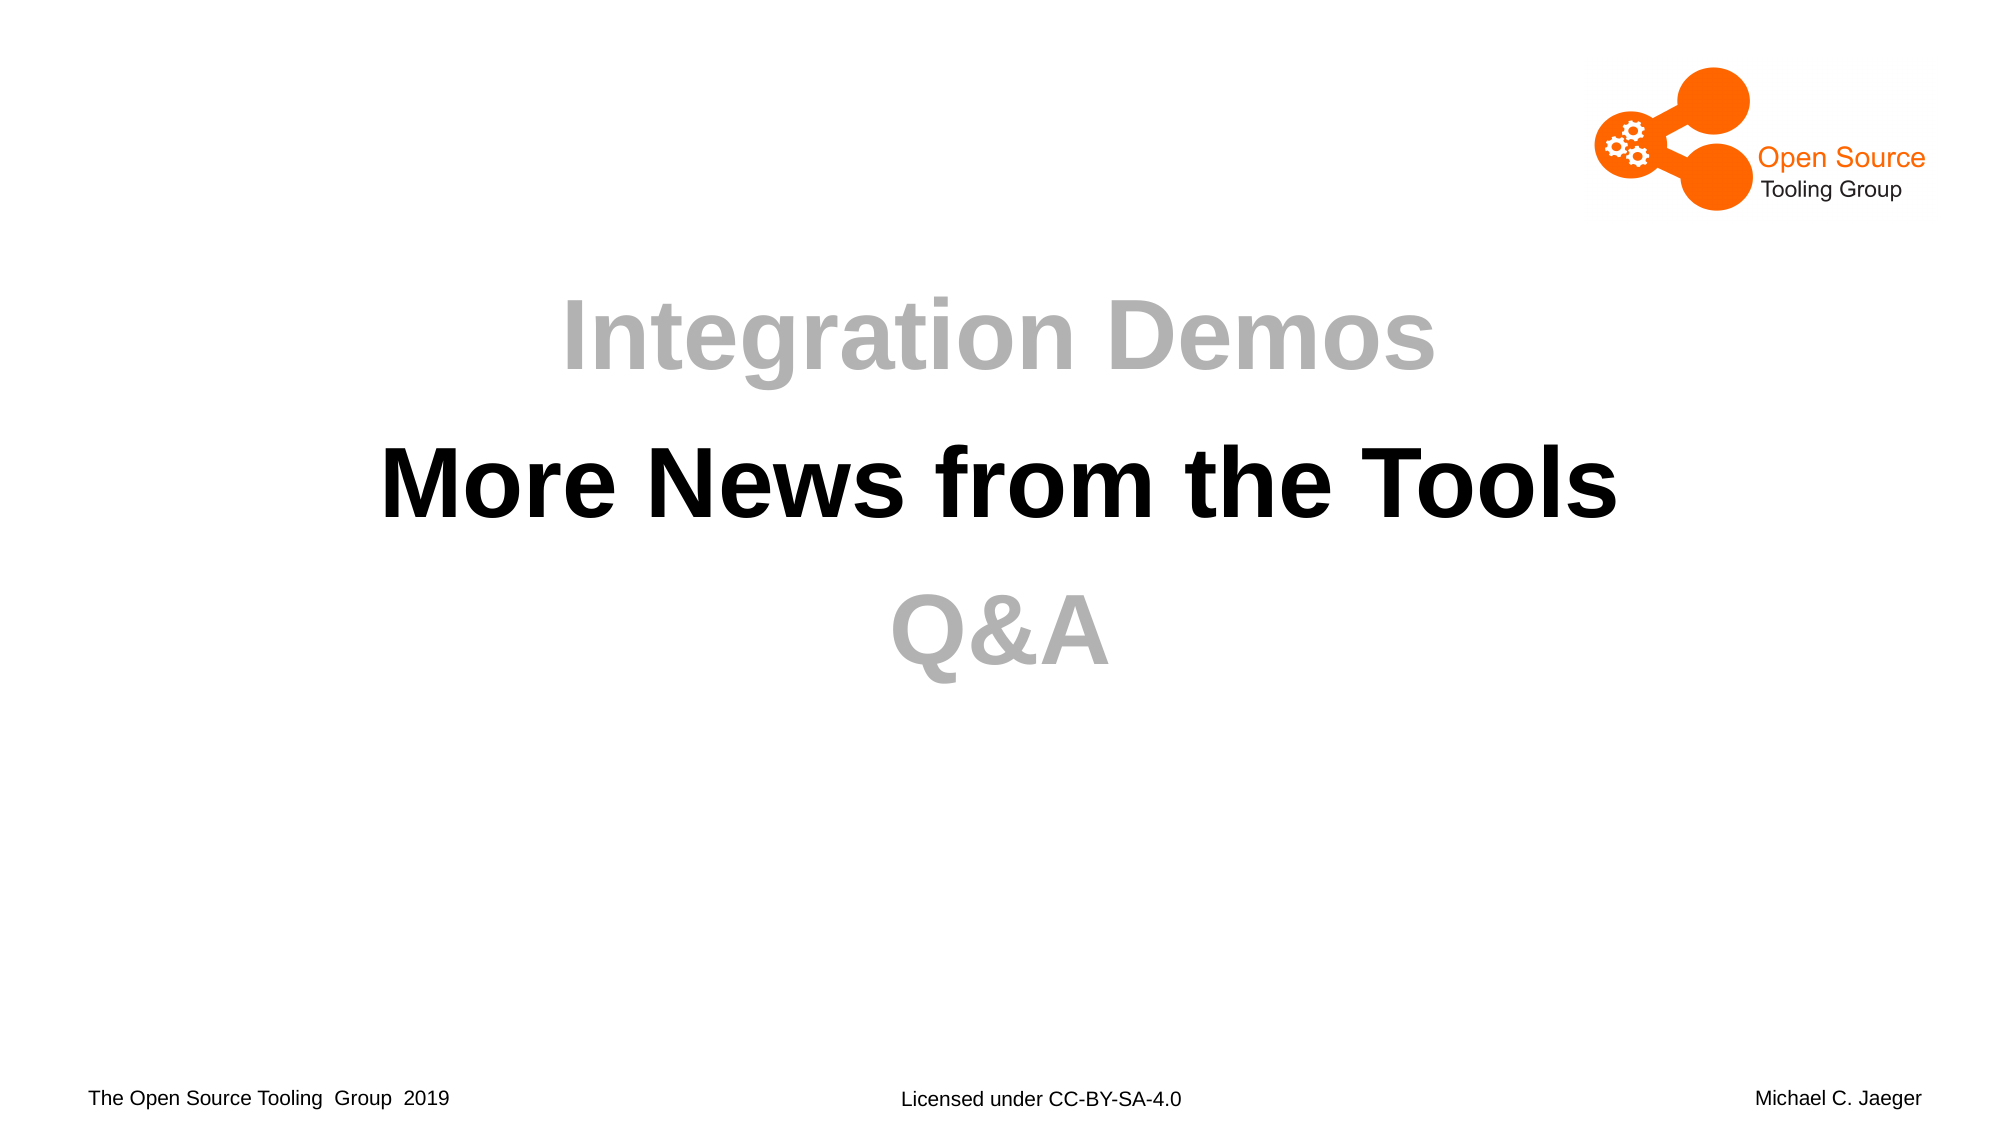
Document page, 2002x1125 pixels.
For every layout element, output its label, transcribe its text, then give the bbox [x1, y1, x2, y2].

subtitle Integration Demos More News from the Tools Q&A [0, 0, 2001, 965]
